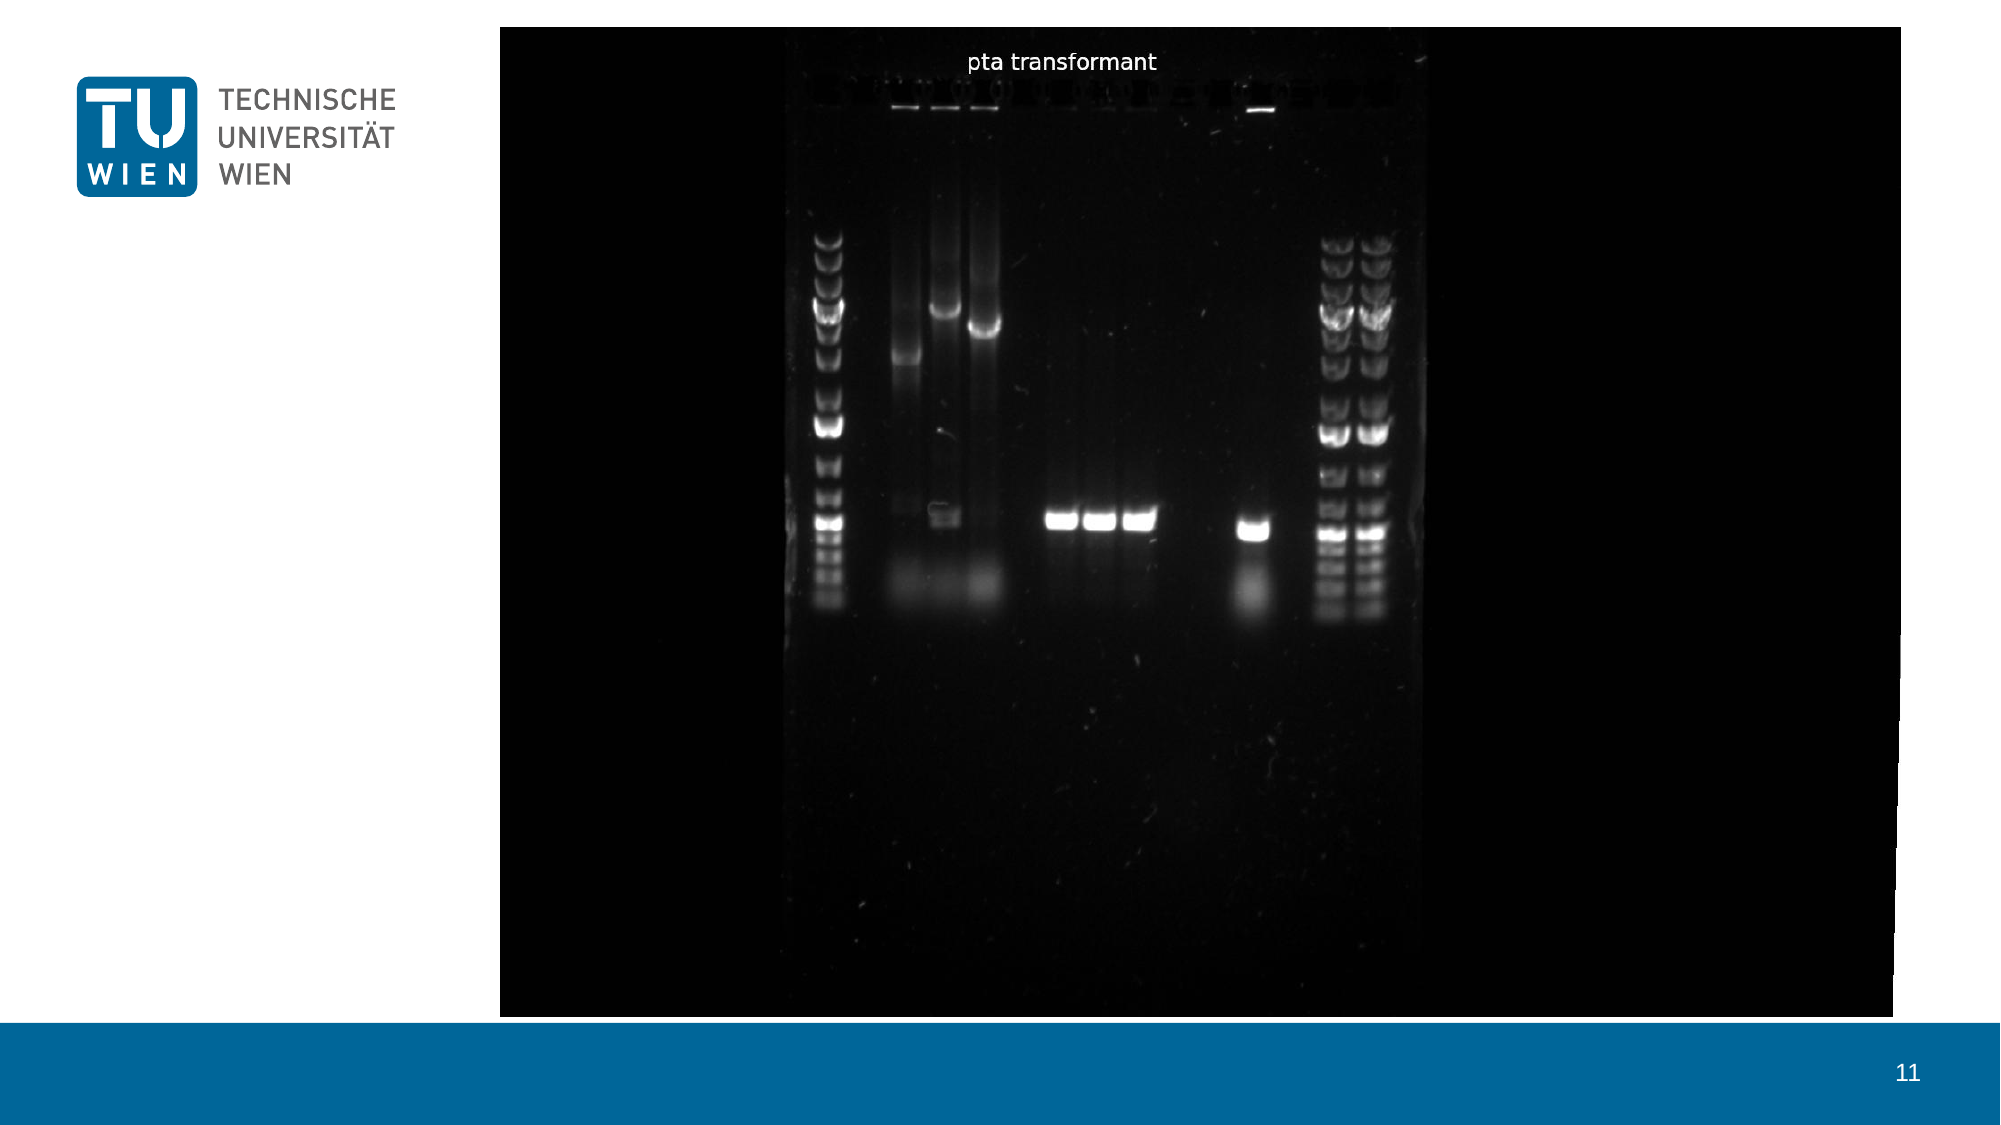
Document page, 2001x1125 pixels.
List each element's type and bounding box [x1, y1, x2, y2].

picture [500, 27, 1901, 1017]
